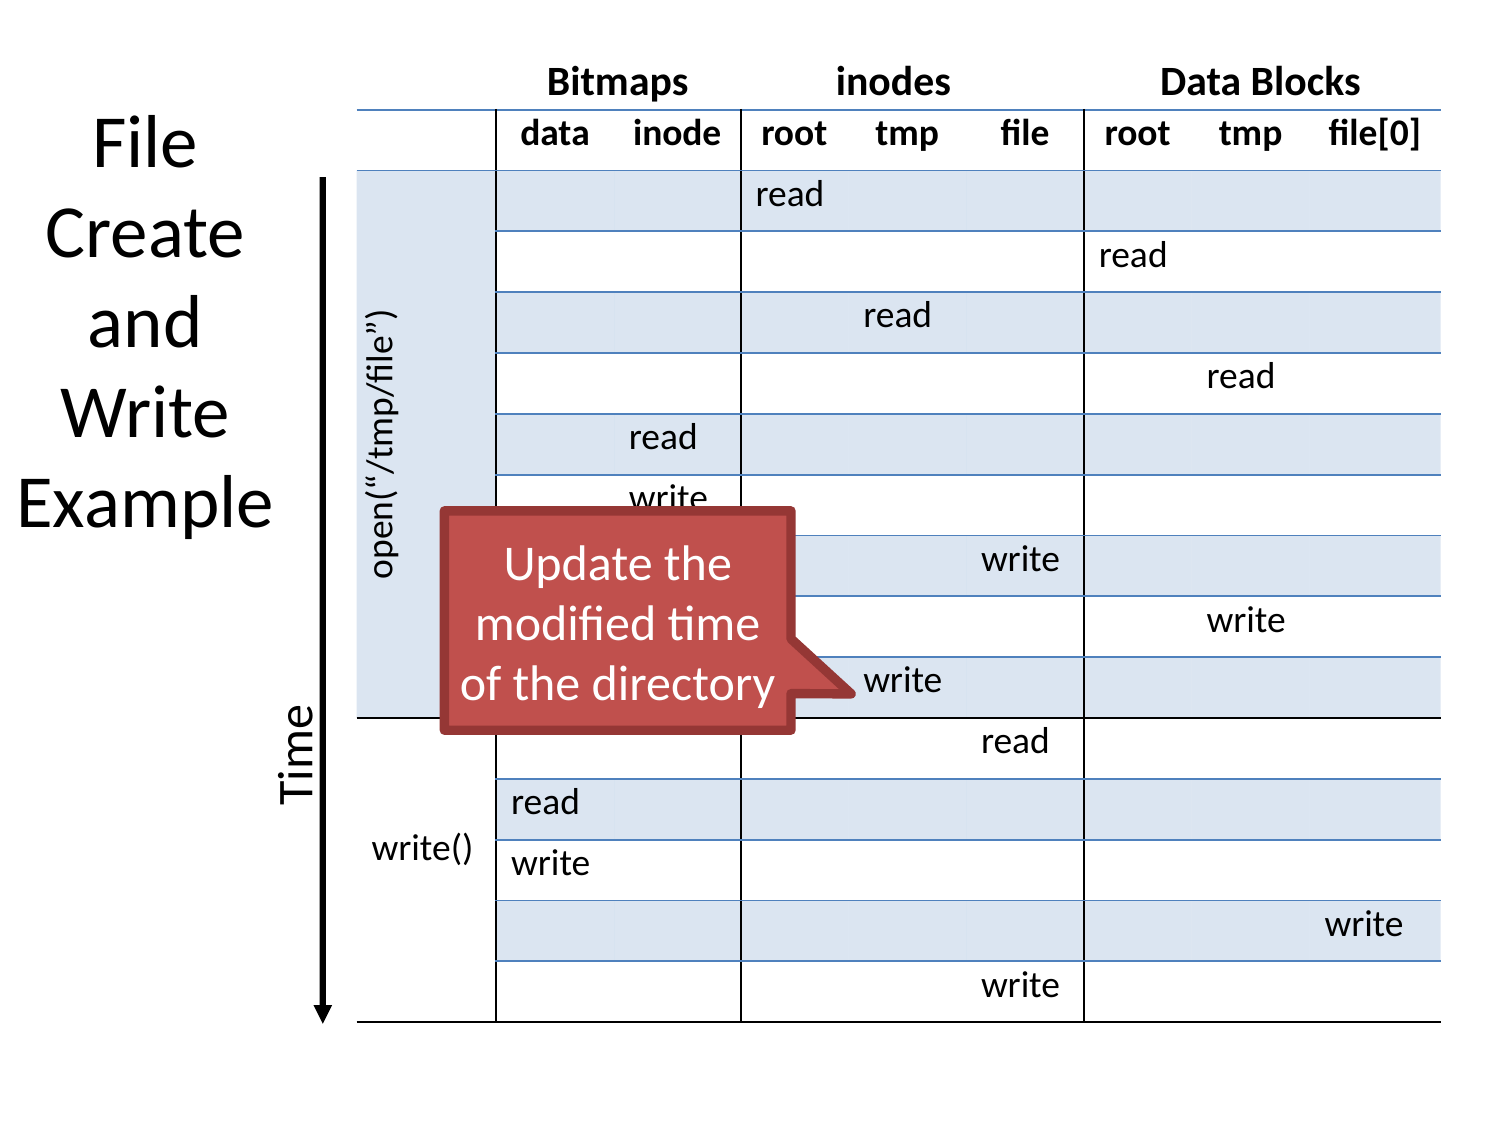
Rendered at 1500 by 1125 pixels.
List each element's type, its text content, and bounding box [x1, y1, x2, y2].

table_cell [1192, 232, 1309, 291]
table_cell [1309, 293, 1441, 352]
table_cell [497, 731, 614, 778]
table_cell [742, 962, 848, 1021]
table_cell [966, 232, 1083, 291]
table_cell [791, 536, 848, 595]
table_cell [497, 232, 614, 291]
table_cell [966, 415, 1083, 474]
table_cell [742, 841, 848, 900]
table_cell [497, 415, 614, 474]
table_cell [614, 171, 740, 230]
table_cell [1085, 780, 1192, 839]
table_cell [614, 232, 740, 291]
table_cell [966, 658, 1083, 717]
table_cell read [497, 780, 614, 839]
table_cell [1192, 901, 1309, 960]
table_cell [848, 476, 966, 535]
table_cell write [614, 476, 740, 510]
table_cell [742, 719, 848, 778]
table_cell [614, 293, 740, 352]
table_cell [497, 354, 614, 413]
table_cell [1192, 658, 1309, 717]
table_cell [966, 171, 1083, 230]
table_cell write [966, 536, 1083, 595]
text_box inodes [820, 46, 967, 111]
table_cell write [497, 841, 614, 900]
table_cell [966, 901, 1083, 960]
table_cell [1192, 719, 1309, 778]
table_cell [1309, 962, 1441, 1021]
table_cell [742, 415, 848, 474]
table_cell [1309, 658, 1441, 717]
table_header file[0] [1309, 111, 1441, 170]
table_cell [1192, 293, 1309, 352]
table_cell [791, 597, 848, 656]
table_cell [1309, 719, 1441, 778]
table_cell [497, 476, 614, 510]
table_header file [966, 111, 1083, 170]
table_cell [742, 354, 848, 413]
table_cell [848, 780, 966, 839]
table_cell [1309, 597, 1441, 656]
table_cell [1085, 719, 1192, 778]
table_cell [497, 293, 614, 352]
table_cell [1192, 476, 1309, 535]
table_cell [497, 901, 614, 960]
table_cell [614, 841, 740, 900]
table_cell write [966, 962, 1083, 1021]
table_cell [614, 354, 740, 413]
table_cell [497, 962, 614, 1021]
table_cell [848, 597, 966, 656]
table_cell [1309, 476, 1441, 535]
table_cell [848, 901, 966, 960]
table_cell [1085, 901, 1192, 960]
table_header root [1085, 111, 1192, 170]
table_cell write() [357, 719, 495, 1021]
table_cell write [848, 658, 966, 717]
table_cell write [637, 496, 646, 510]
table_cell write [1309, 901, 1441, 960]
text_box Data Blocks [1145, 46, 1376, 111]
table_cell read [848, 293, 966, 352]
text_box Update the modified time of the directory [444, 510, 852, 731]
table_cell [742, 901, 848, 960]
table_cell [1085, 415, 1192, 474]
table_cell [791, 694, 848, 717]
table_cell [1192, 962, 1309, 1021]
table_cell [966, 780, 1083, 839]
table_cell [1085, 171, 1192, 230]
table_cell [1085, 962, 1192, 1021]
table_cell [1309, 232, 1441, 291]
table_cell [848, 354, 966, 413]
table_cell write [1192, 597, 1309, 656]
table_cell [966, 293, 1083, 352]
table_header root [742, 111, 848, 170]
table_cell [614, 780, 740, 839]
table_cell [1085, 536, 1192, 595]
table_cell [614, 731, 740, 778]
table_header data [497, 111, 614, 170]
table_cell read [614, 415, 740, 474]
table_cell read [966, 719, 1083, 778]
table_cell [848, 536, 966, 595]
table_cell [1192, 536, 1309, 595]
table_cell [848, 232, 966, 291]
table_header [357, 111, 495, 170]
table_cell [1085, 476, 1192, 535]
table_cell [1085, 354, 1192, 413]
table_cell [1309, 354, 1441, 413]
table_cell [848, 415, 966, 474]
table_cell [1085, 597, 1192, 656]
table_cell [1309, 536, 1441, 595]
table_cell [614, 962, 740, 1021]
table_cell [966, 841, 1083, 900]
table_cell read [1192, 354, 1309, 413]
table_cell [1309, 171, 1441, 230]
table_cell [848, 171, 966, 230]
table_cell [1192, 780, 1309, 839]
table_cell [742, 293, 848, 352]
table_cell [742, 232, 848, 291]
table_cell [497, 171, 614, 230]
text_box Time [254, 689, 330, 820]
table_cell [1192, 841, 1309, 900]
table_cell read [742, 171, 848, 230]
table_cell [1309, 780, 1441, 839]
table_cell [966, 597, 1083, 656]
table_cell [742, 476, 848, 535]
table_cell [814, 658, 848, 690]
table_header inode [614, 111, 740, 170]
table_cell [1085, 658, 1192, 717]
table_cell [1309, 841, 1441, 900]
table_cell [848, 962, 966, 1021]
table_cell [1192, 171, 1309, 230]
table_cell [1309, 415, 1441, 474]
table_cell [966, 476, 1083, 535]
table_cell [848, 719, 966, 778]
table_cell [1192, 415, 1309, 474]
table_cell [1085, 293, 1192, 352]
title File Create and Write Example [0, 46, 299, 590]
table_cell [966, 354, 1083, 413]
table_cell [614, 901, 740, 960]
table_cell [742, 780, 848, 839]
table_header tmp [848, 111, 966, 170]
table_cell open(“/tmp/file”) [357, 171, 495, 717]
table_cell [848, 841, 966, 900]
table_header tmp [1192, 111, 1309, 170]
text_box Bitmaps [531, 46, 704, 111]
table_cell read [1085, 232, 1192, 291]
table_cell [1085, 841, 1192, 900]
